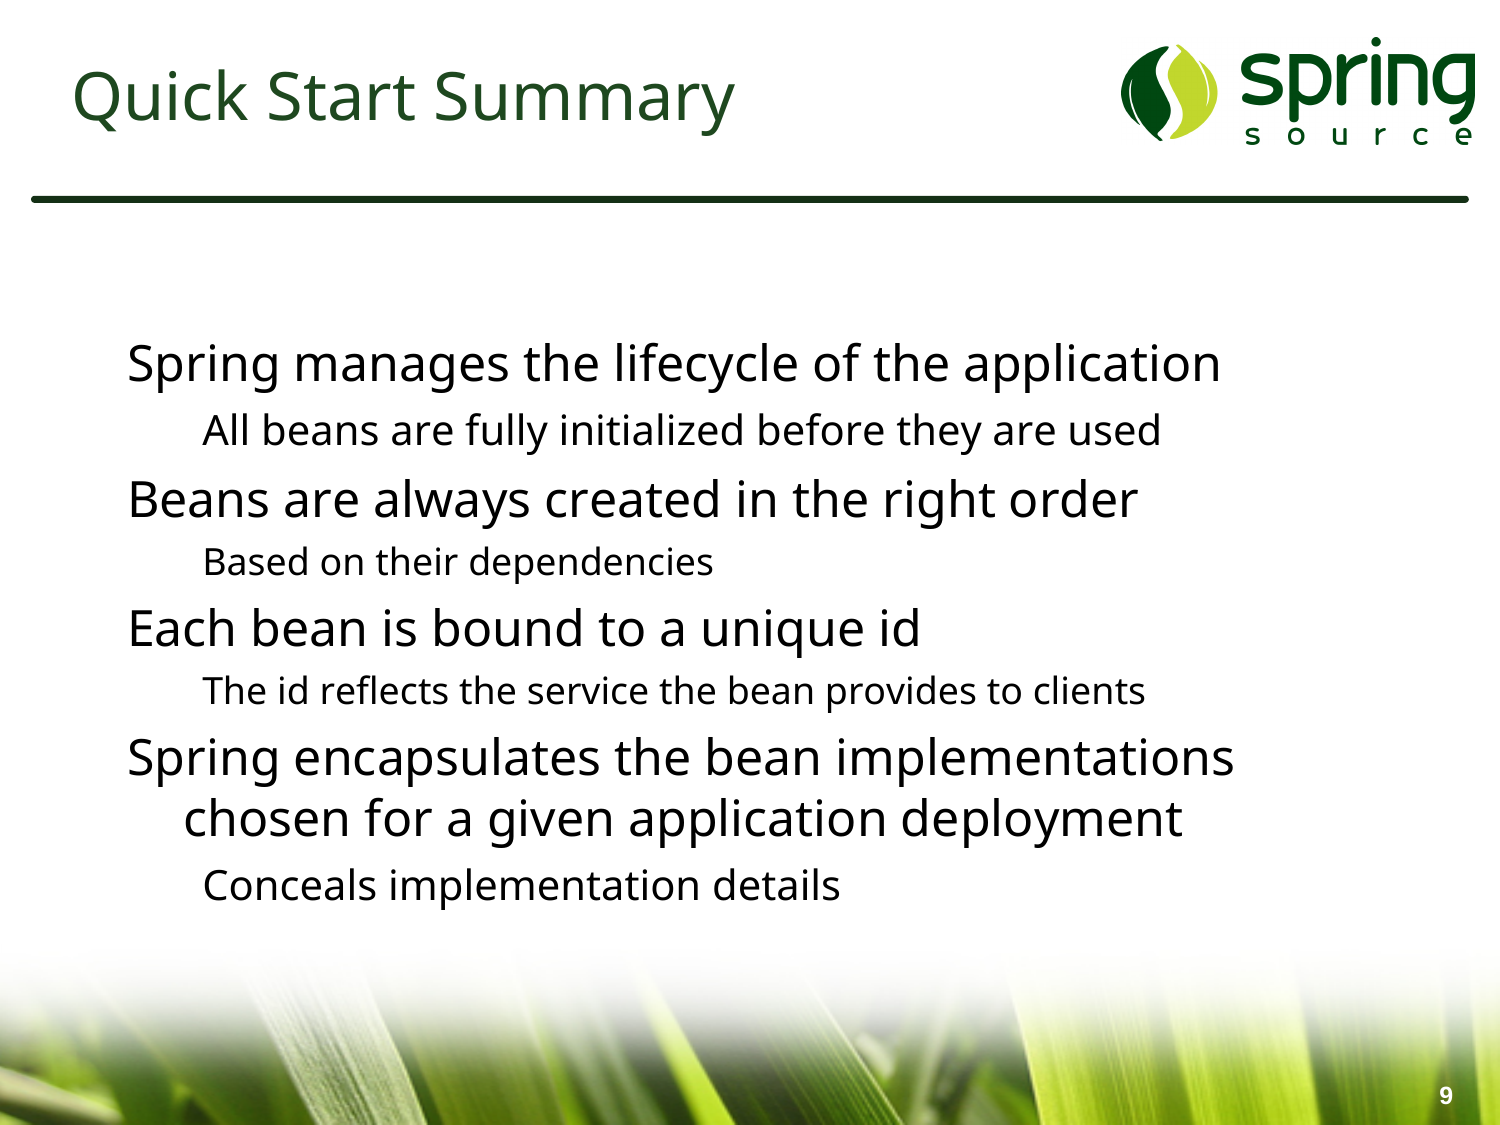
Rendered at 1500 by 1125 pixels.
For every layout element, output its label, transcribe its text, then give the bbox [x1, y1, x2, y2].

picture [1121, 37, 1475, 145]
list Spring manages the lifecycle of the application All beans are fully initialized before they are used Beans are always created in the right order Based on their dependencies Each bean is bound to a unique id The id reflects the service the bean provides to clients Spring encapsulates the bean implementations chosen for a given application deployment Conceals implementation details [112, 324, 1388, 1055]
picture [0, 944, 1500, 1125]
title Quick Start Summary [56, 13, 1089, 176]
